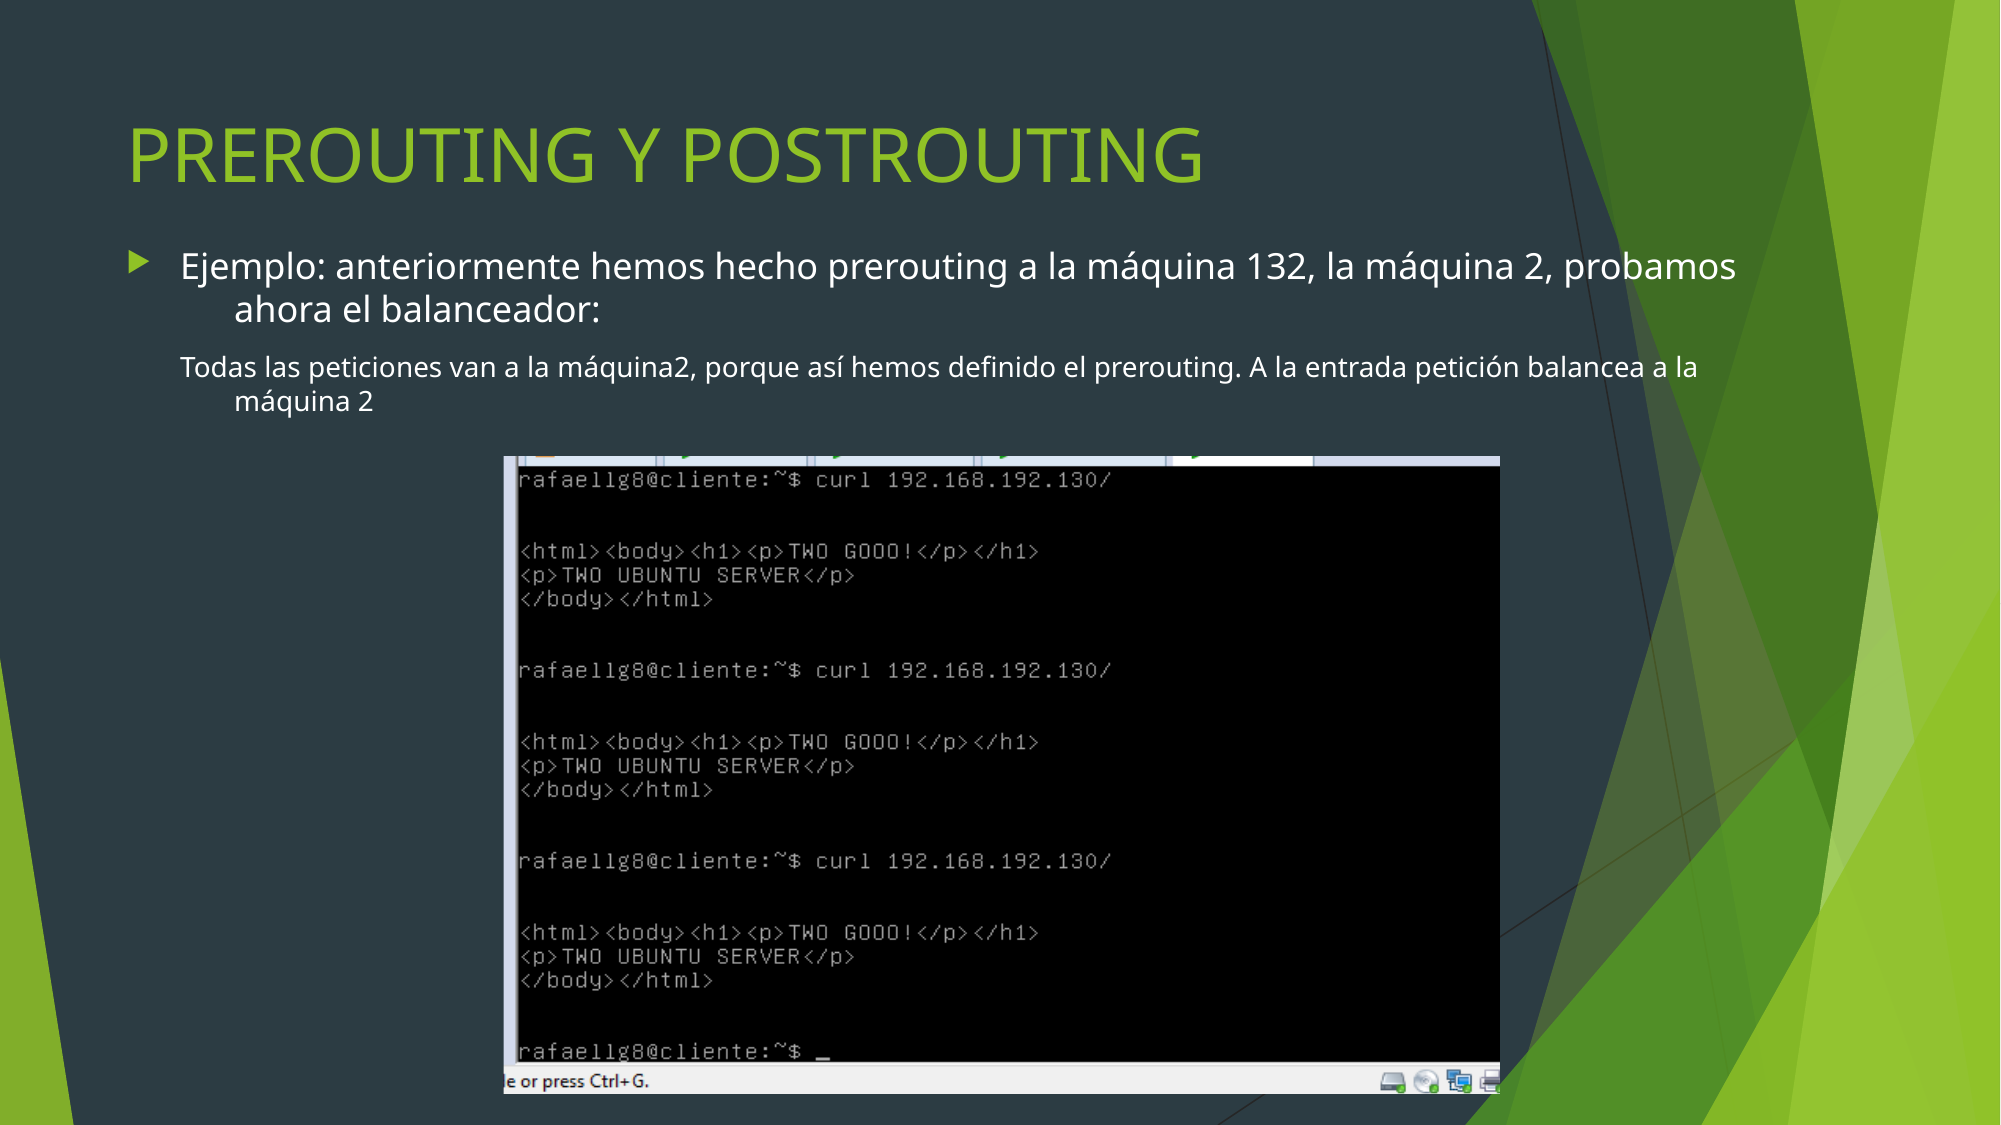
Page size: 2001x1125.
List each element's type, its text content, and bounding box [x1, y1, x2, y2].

picture [503, 456, 1501, 1094]
list Ejemplo: anteriormente hemos hecho prerouting a la máquina 132, la máquina 2, probamos ahora el balanceador: Todas las peticiones van a la máquina2, porque así hemos definido el prerouting. A la entrada petición balancea a la máquina 2 [111, 236, 1796, 426]
title PREROUTING Y POSTROUTING [111, 99, 1522, 236]
